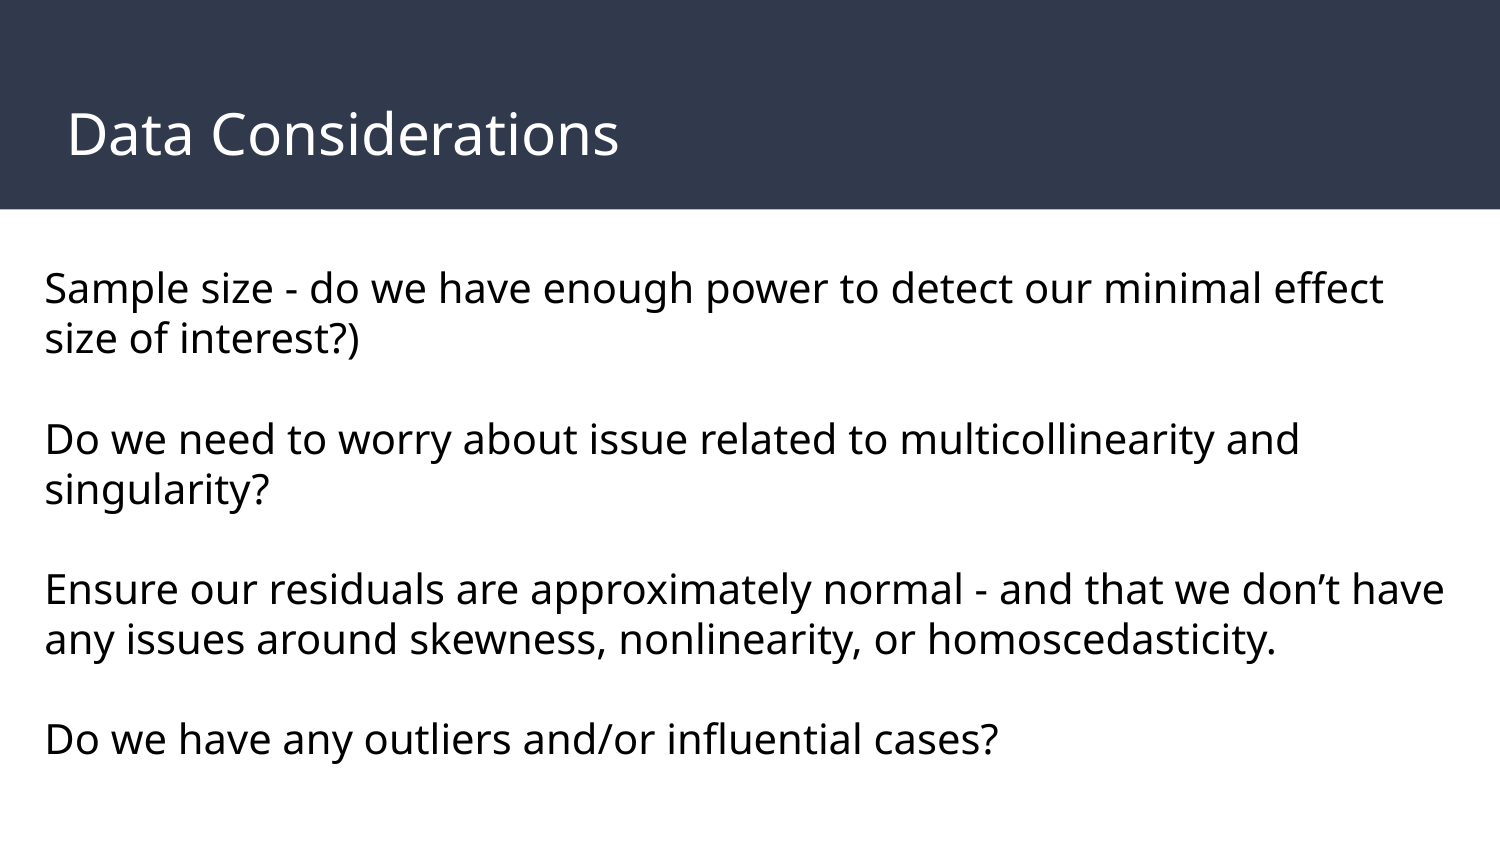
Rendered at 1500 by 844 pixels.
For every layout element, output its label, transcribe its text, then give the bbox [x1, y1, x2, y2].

text_box Sample size - do we have enough power to detect our minimal effect size of interest?) Do we need to worry about issue related to multicollinearity and singularity? Ensure our residuals are approximately normal - and that we don’t have any issues around skewness, nonlinearity, or homoscedasticity. Do we have any outliers and/or influential cases? [29, 247, 1463, 808]
title Data Considerations [51, 82, 1449, 185]
